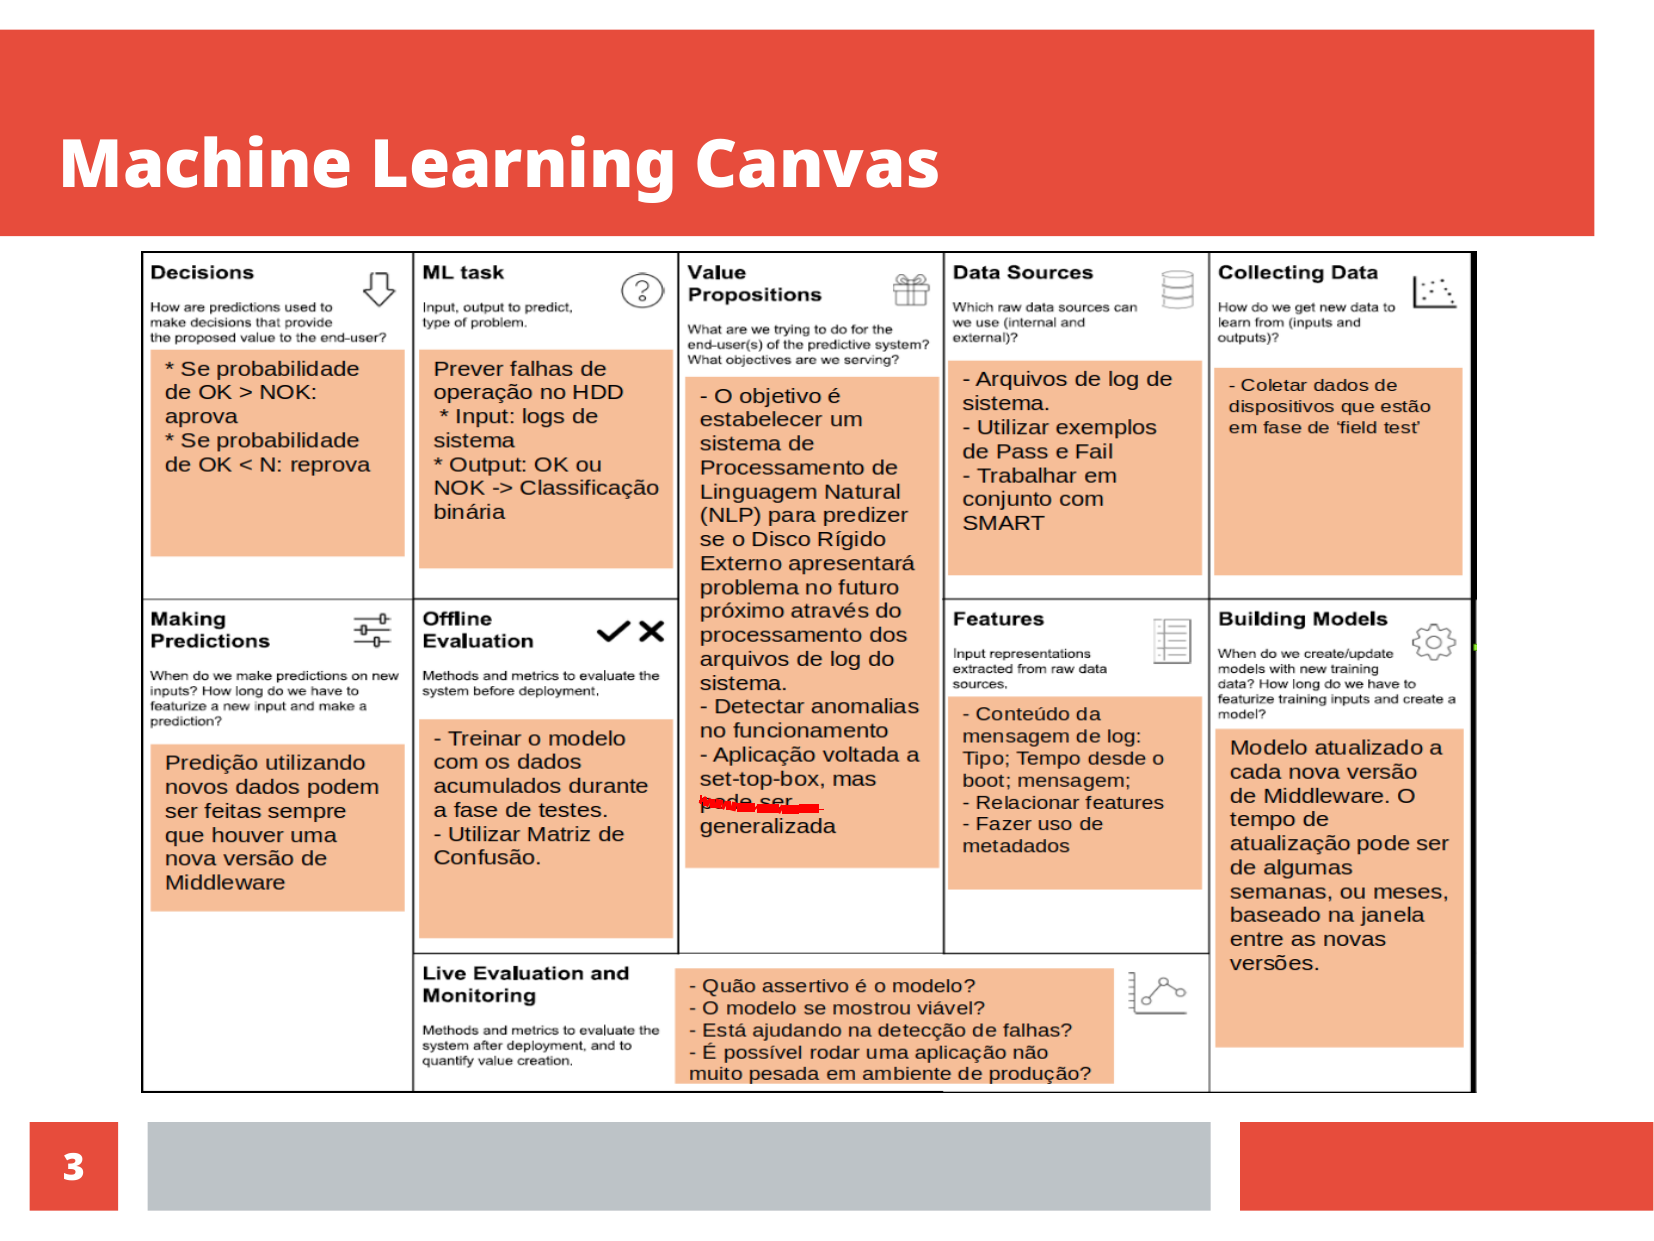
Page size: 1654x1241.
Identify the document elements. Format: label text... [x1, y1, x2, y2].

title Machine Learning Canvas [59, 59, 1595, 207]
picture [141, 251, 1477, 1093]
